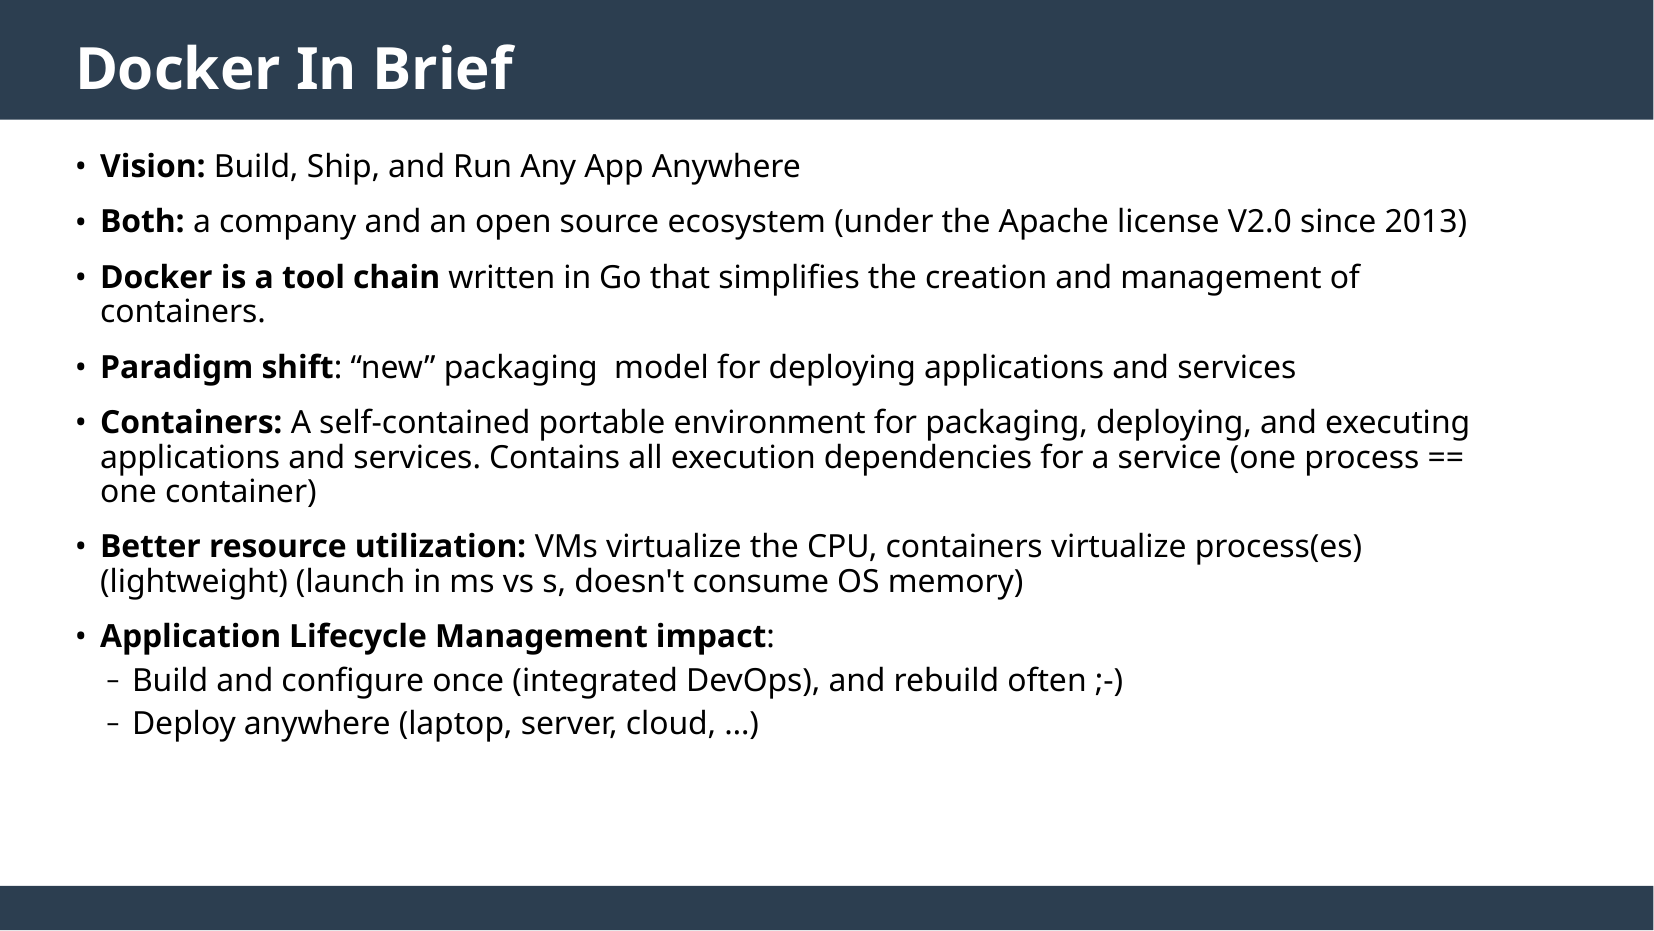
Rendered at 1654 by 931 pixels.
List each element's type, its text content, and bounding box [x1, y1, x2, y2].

text_box Vision: Build, Ship, and Run Any App Anywhere Both: a company and an open source ecosystem (under the Apache license V2.0 since 2013) Docker is a tool chain written in Go that simplifies the creation and management of containers. Paradigm shift: “new” packaging model for deploying applications and services Containers: A self-contained portable environment for packaging, deploying, and executing applications and services. Contains all execution dependencies for a service (one process == one container) Better resource utilization: VMs virtualize the CPU, containers virtualize process(es) (lightweight) (launch in ms vs s, doesn't consume OS memory) Application Lifecycle Management impact: Build and configure once (integrated DevOps), and rebuild often ;-) Deploy anywhere (laptop, server, cloud, …) [74, 150, 1489, 780]
title Docker In Brief [75, 8, 1425, 102]
